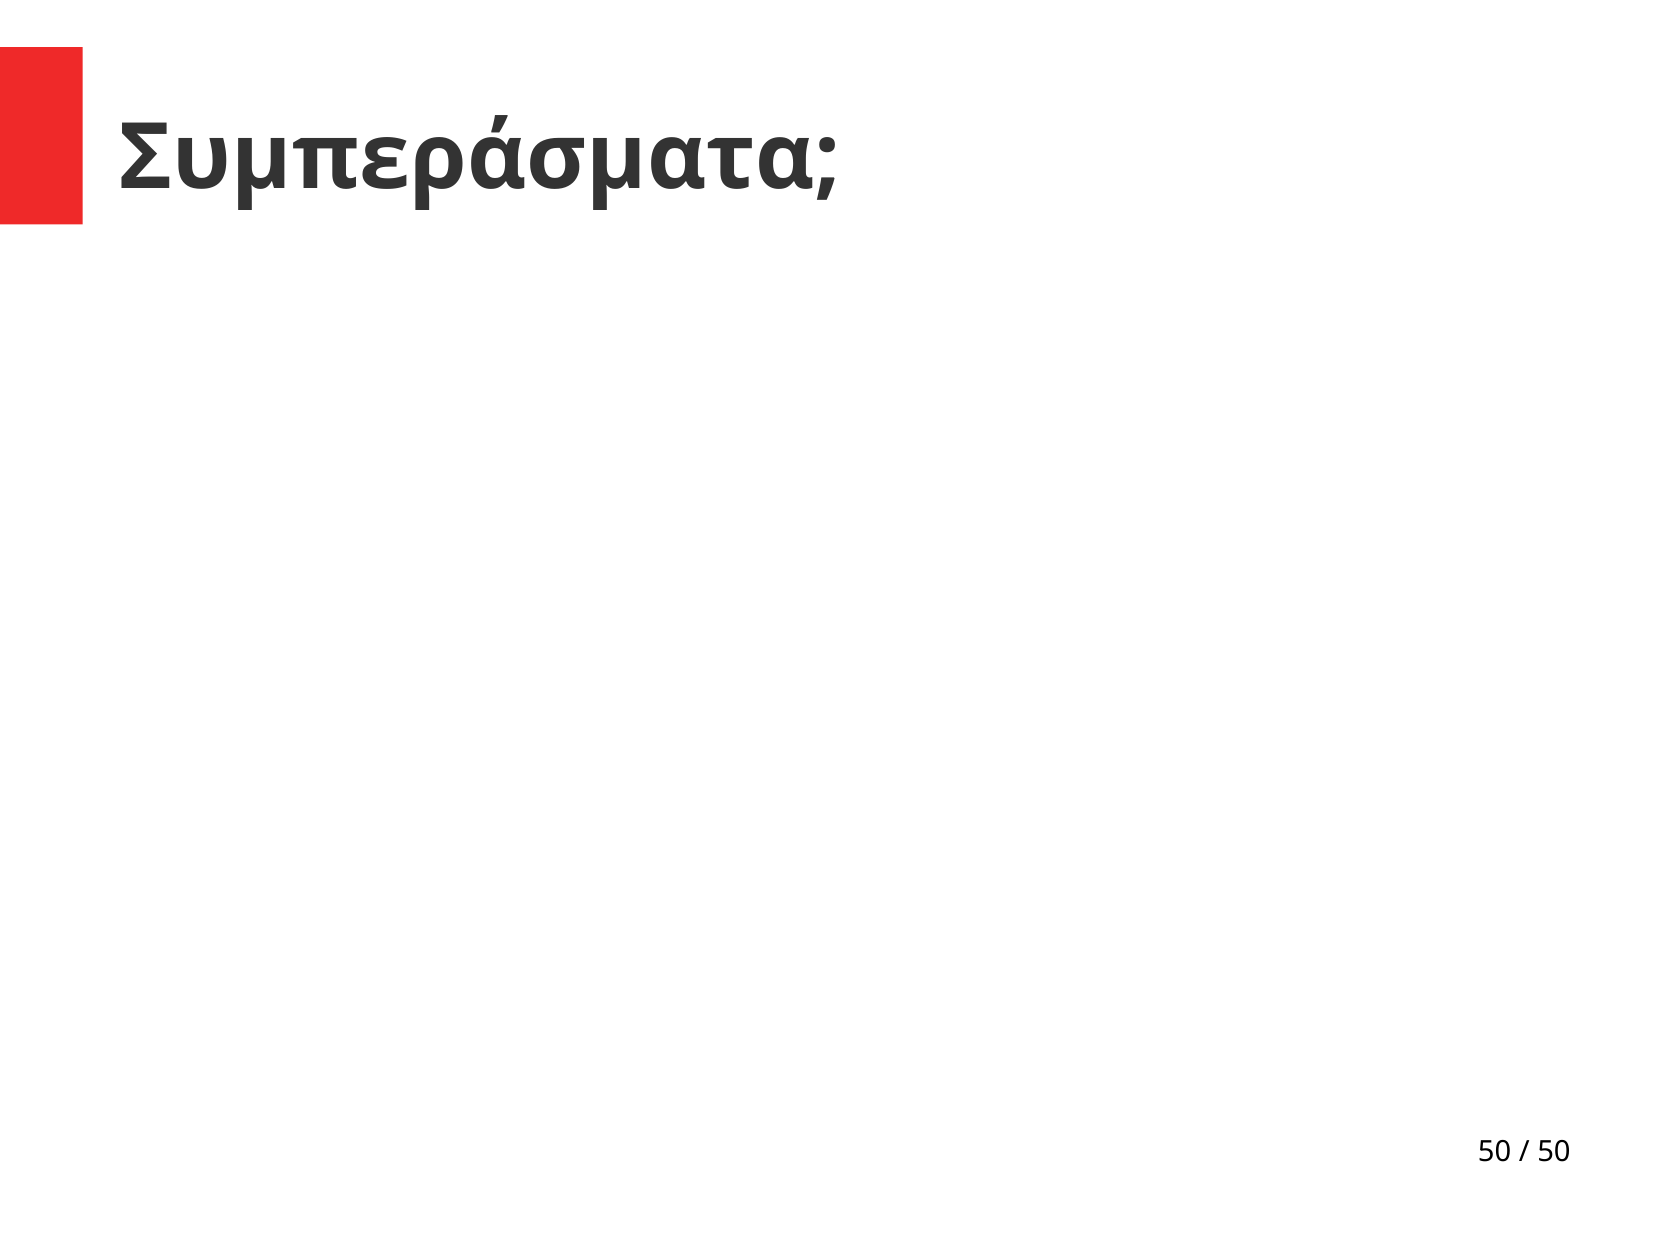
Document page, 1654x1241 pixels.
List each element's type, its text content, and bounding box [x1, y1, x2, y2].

title Συμπεράσματα; [118, 49, 1571, 257]
